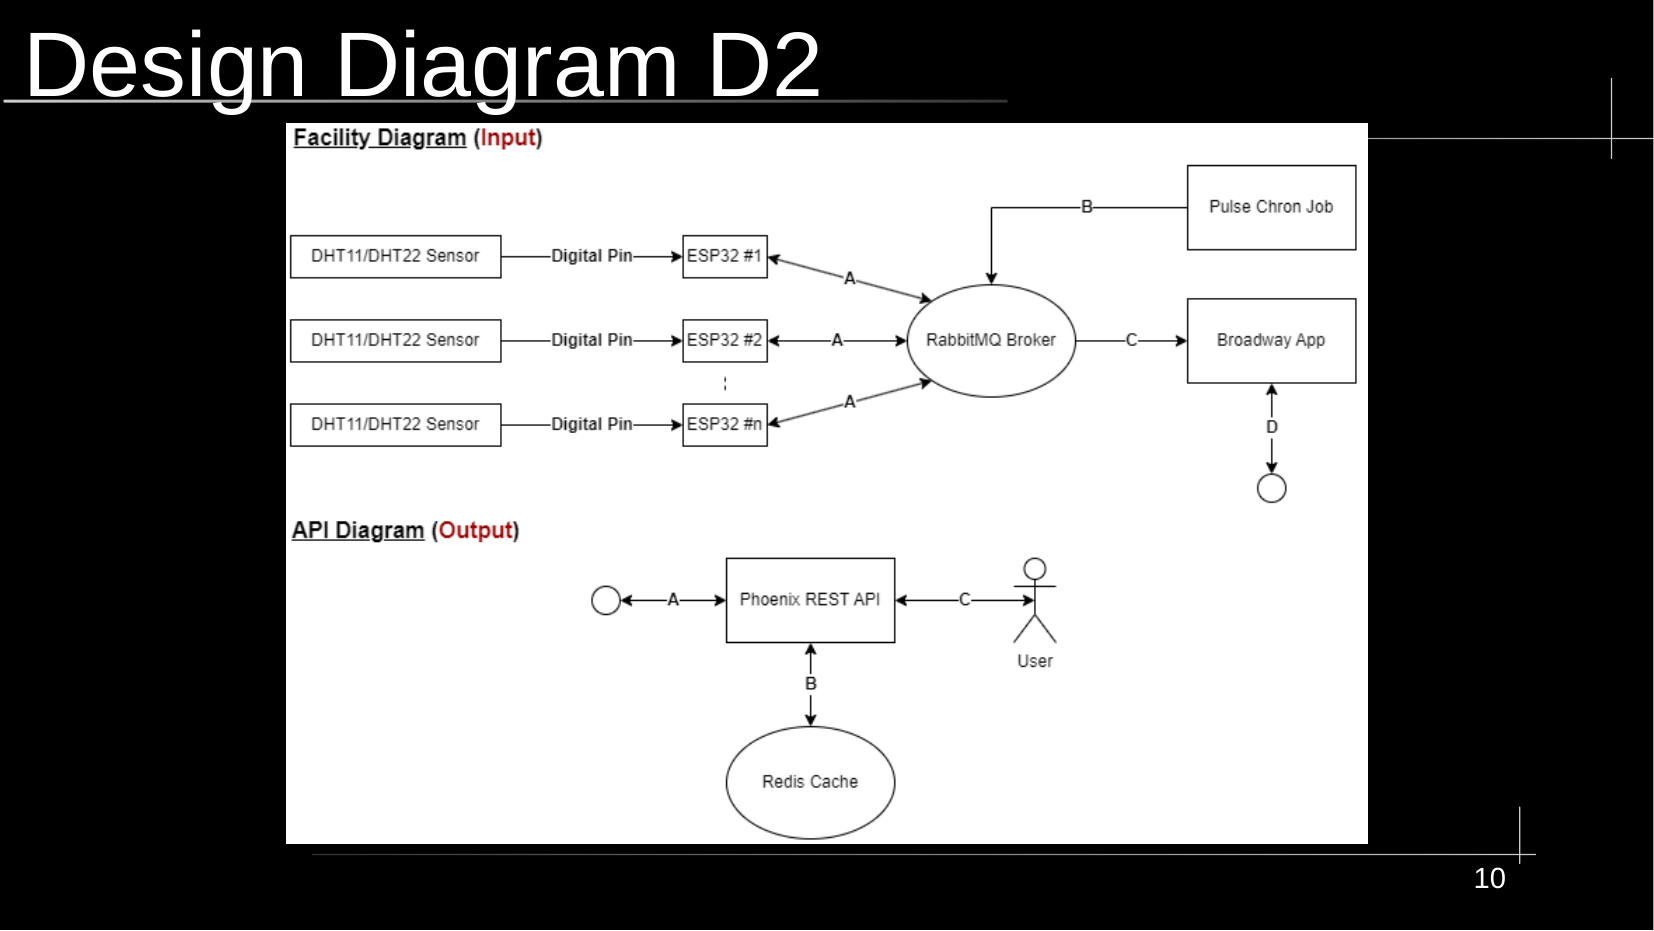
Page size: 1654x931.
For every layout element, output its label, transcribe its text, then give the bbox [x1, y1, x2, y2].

picture [286, 123, 1368, 844]
title Design Diagram D2 [23, 11, 1589, 119]
